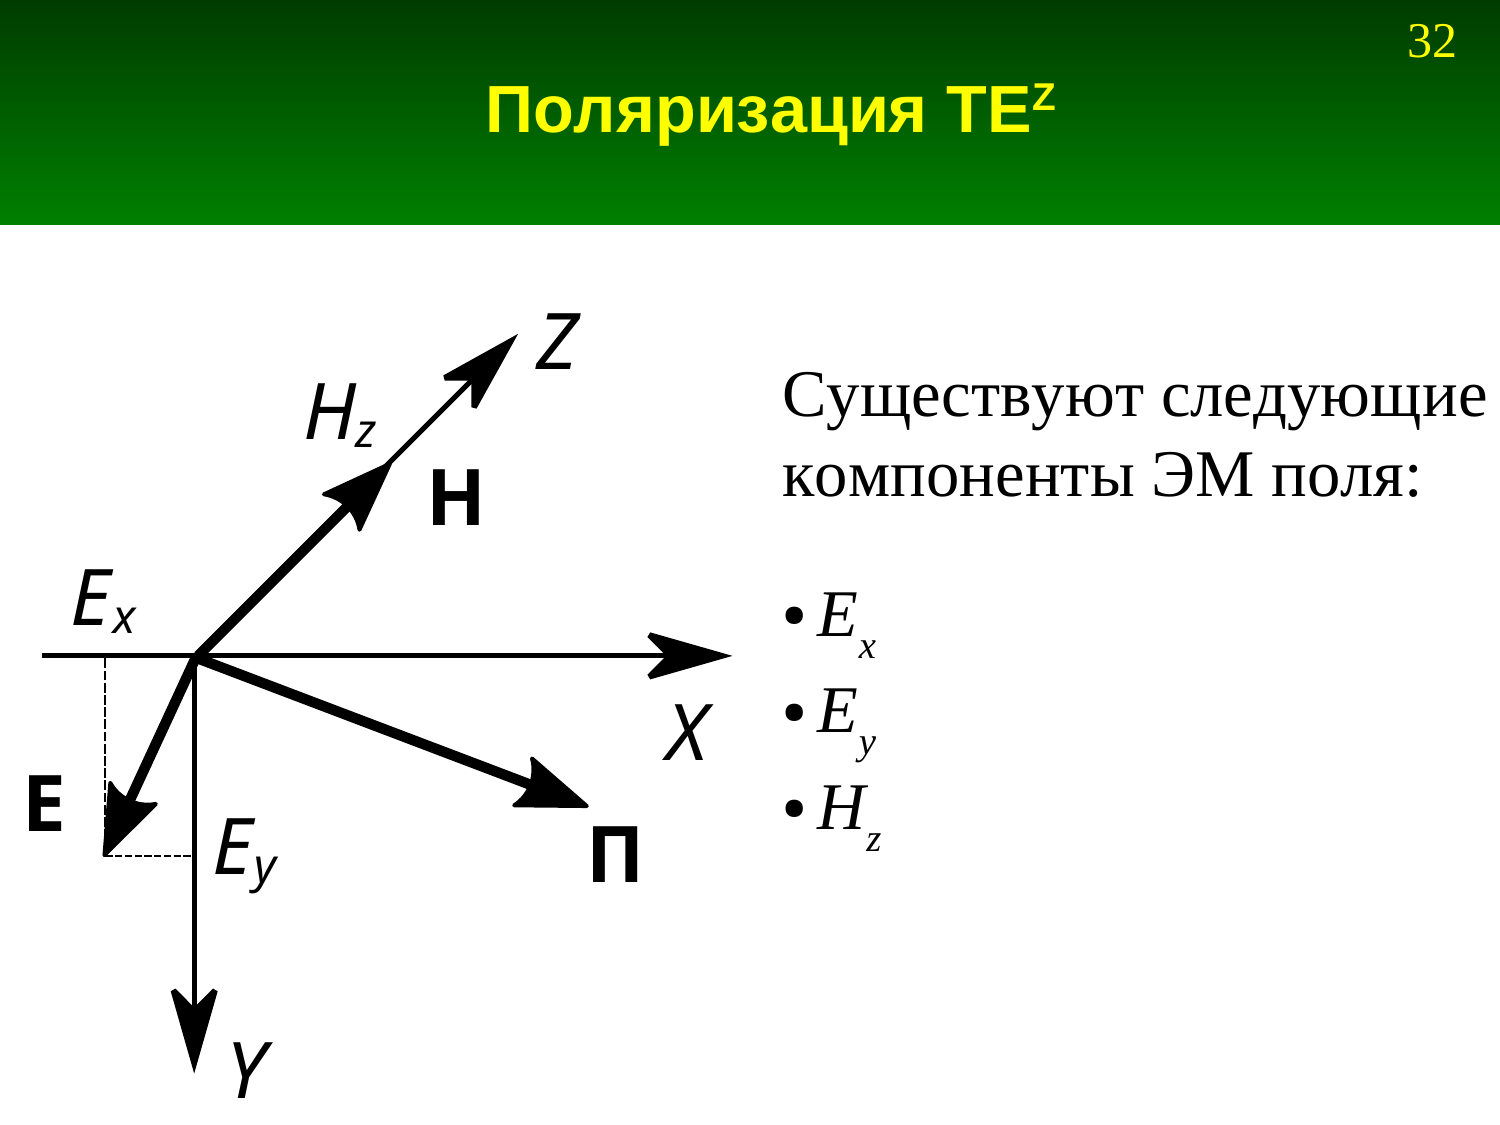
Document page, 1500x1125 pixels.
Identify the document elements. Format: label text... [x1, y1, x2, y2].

title Поляризация TEZ [100, 7, 1441, 204]
picture [29, 312, 733, 1099]
text_box Существуют следующие компоненты ЭМ поля: Ex Ey Hz [767, 342, 1500, 867]
